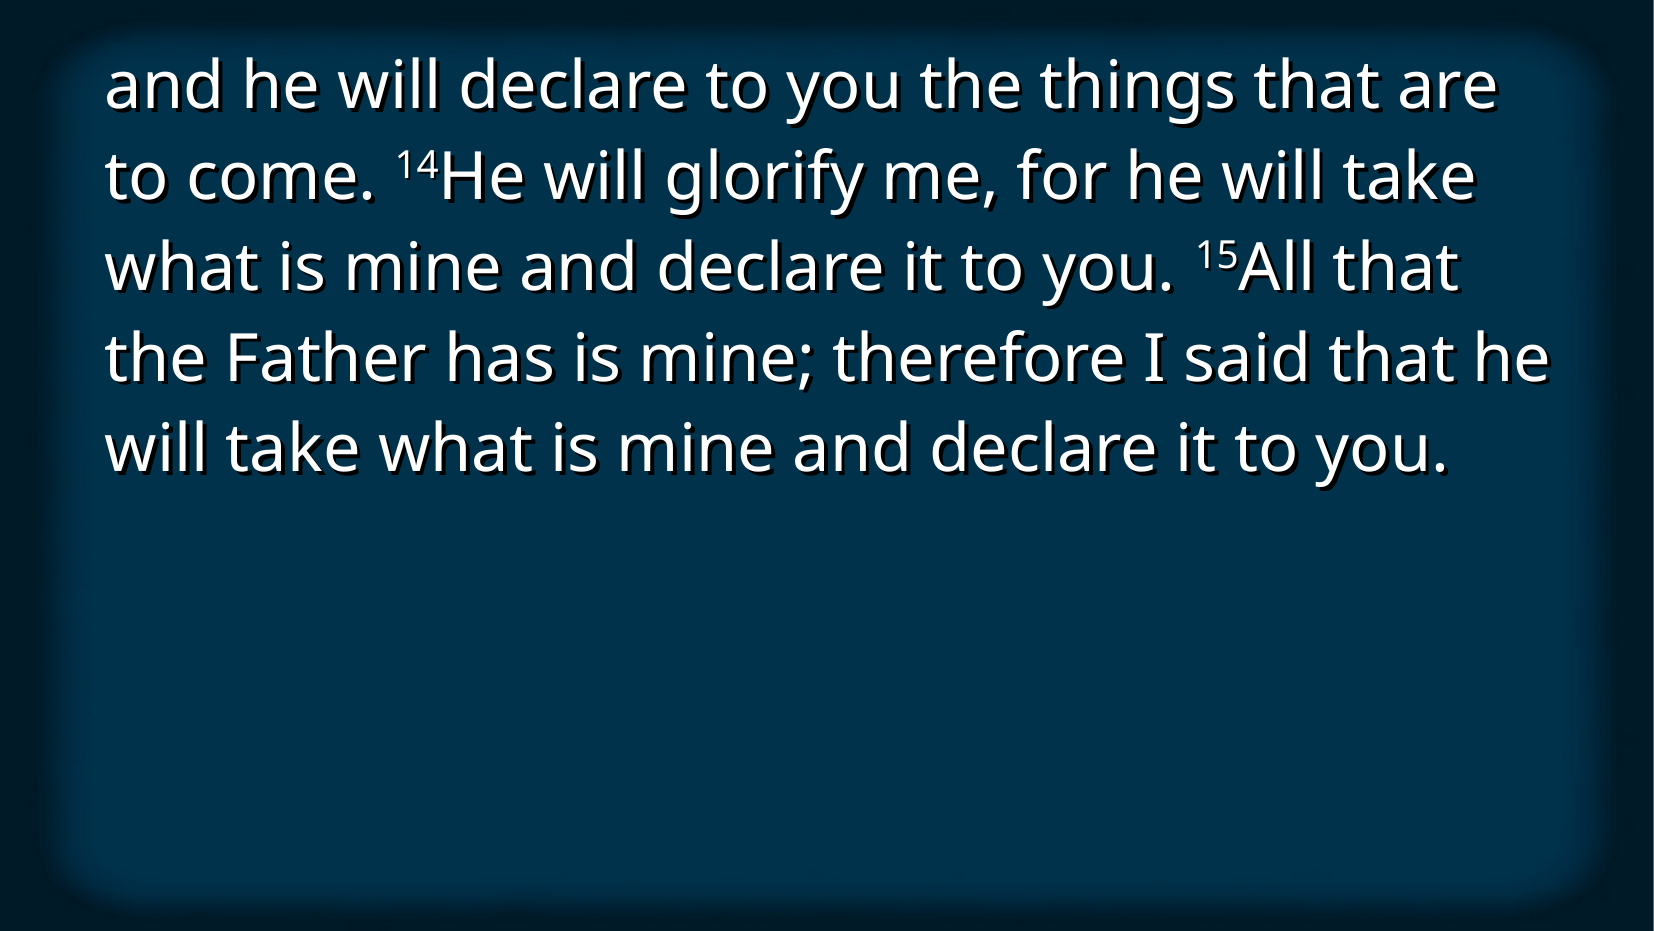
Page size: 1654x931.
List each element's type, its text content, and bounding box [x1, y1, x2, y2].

text_box and he will declare to you the things that are to come. 14He will glorify me, for he will take what is mine and declare it to you. 15All that the Father has is mine; therefore I said that he will take what is mine and declare it to you. [90, 30, 1576, 489]
picture [0, 0, 1654, 931]
